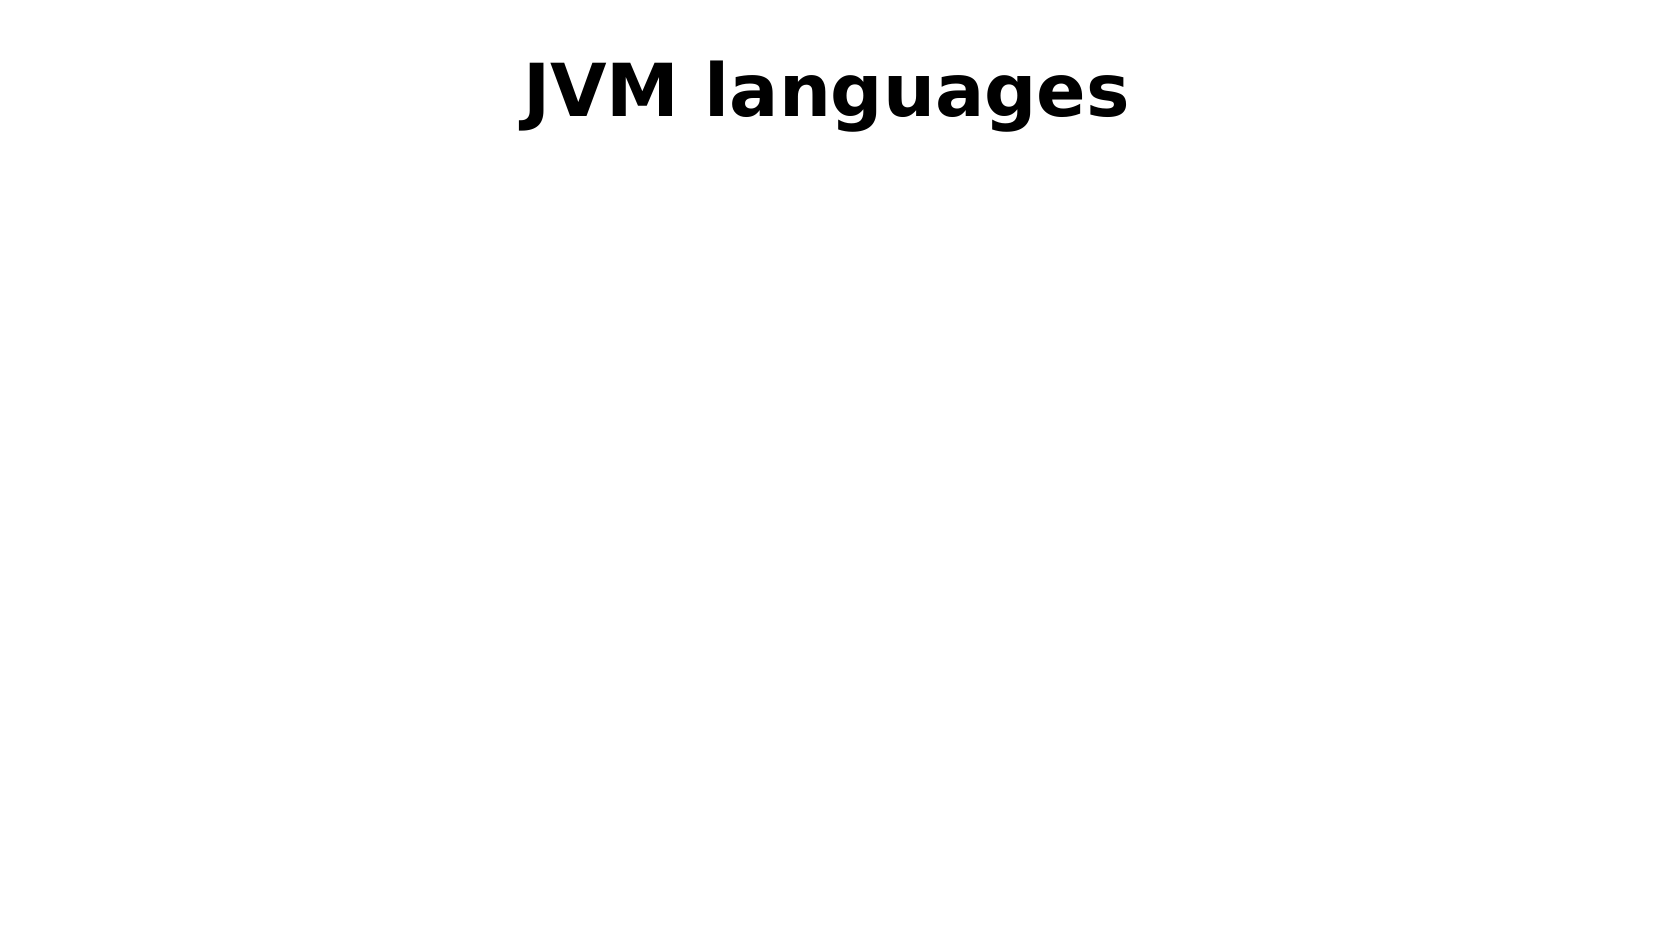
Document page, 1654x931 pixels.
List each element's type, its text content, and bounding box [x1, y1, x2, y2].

title JVM languages [82, 37, 1571, 147]
